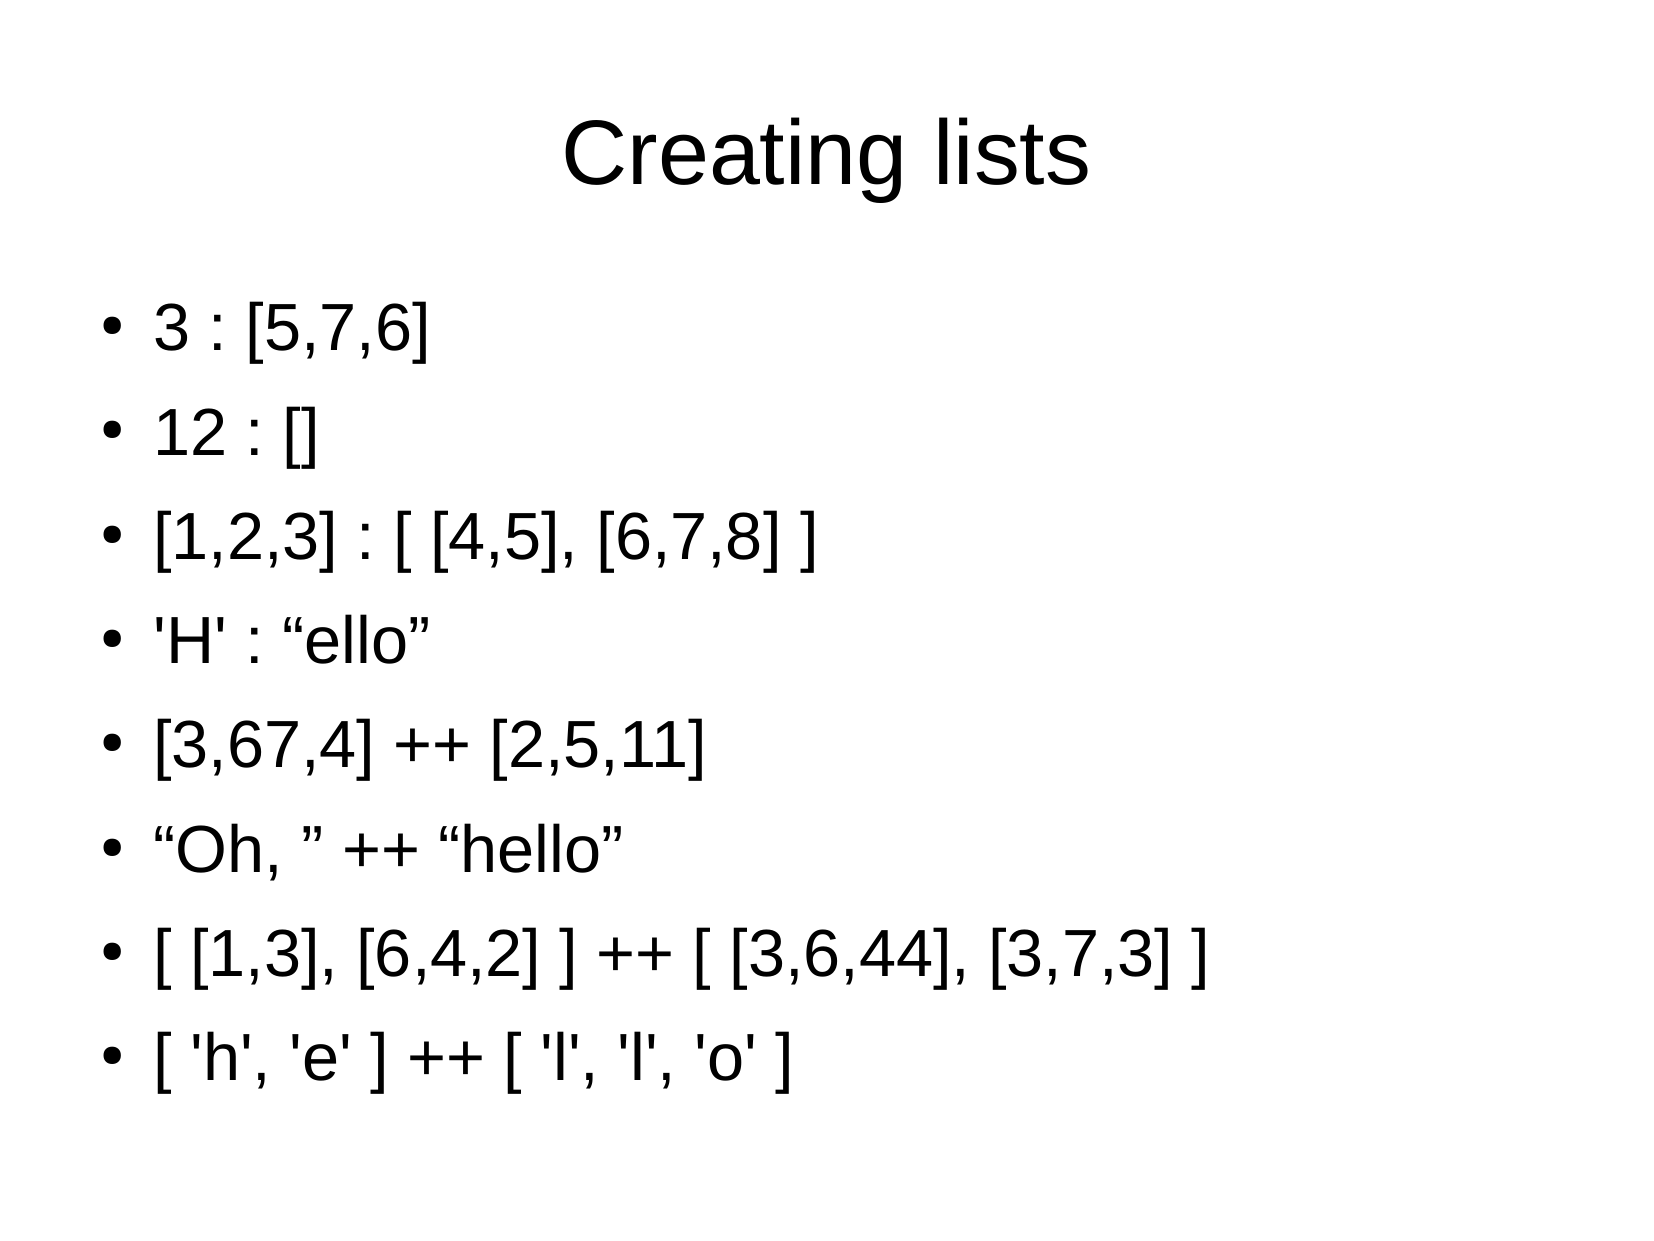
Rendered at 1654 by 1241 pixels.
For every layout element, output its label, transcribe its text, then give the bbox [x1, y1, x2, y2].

list 3 : [5,7,6] 12 : [] [1,2,3] : [ [4,5], [6,7,8] ] 'H' : “ello” [3,67,4] ++ [2,5,11] “Oh, ” ++ “hello” [ [1,3], [6,4,2] ] ++ [ [3,6,44], [3,7,3] ] [ 'h', 'e' ] ++ [ 'l', 'l', 'o' ] [82, 290, 1571, 1096]
title Creating lists [82, 56, 1571, 250]
